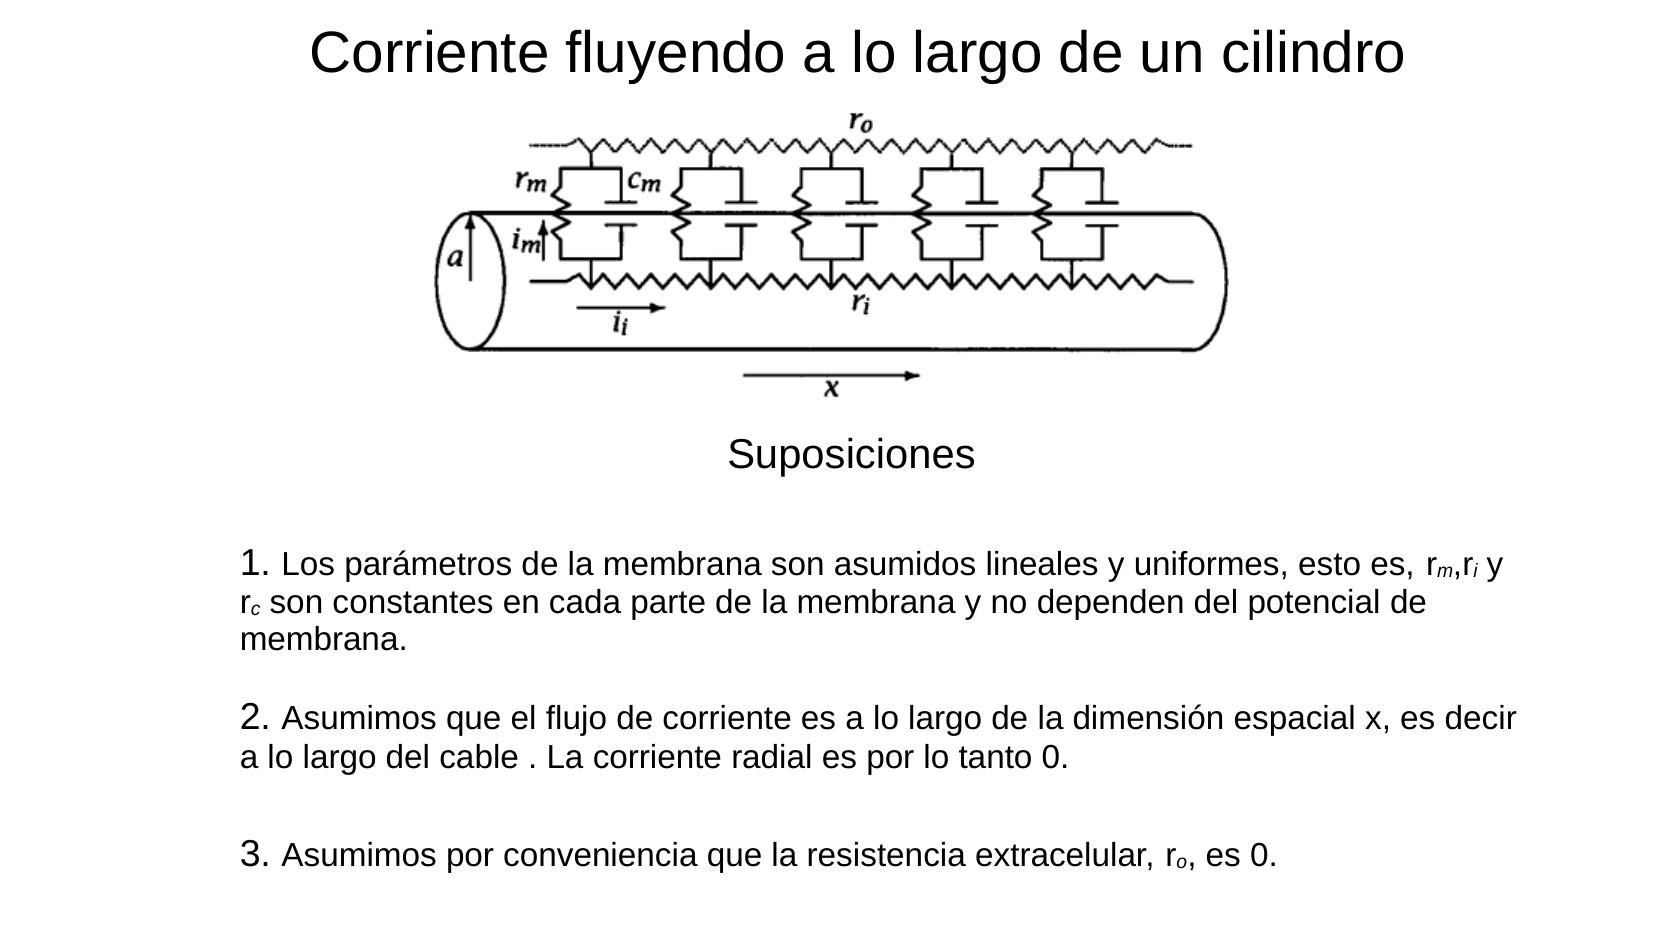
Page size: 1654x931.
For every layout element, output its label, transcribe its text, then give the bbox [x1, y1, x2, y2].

text_box 1. Los parámetros de la membrana son asumidos lineales y uniformes, esto es, rm,ri y rc son constantes en cada parte de la membrana y no dependen del potencial de membrana. [225, 534, 1538, 666]
text_box 3. Asumimos por conveniencia que la resistencia extracelular, ro, es 0. [225, 825, 1463, 931]
picture [418, 113, 1238, 400]
text_box 2. Asumimos que el flujo de corriente es a lo largo de la dimensión espacial x, es decir a lo largo del cable . La corriente radial es por lo tanto 0. [225, 688, 1538, 783]
title Corriente fluyendo a lo largo de un cilindro [300, 0, 1418, 113]
text_box Suposiciones [712, 423, 1013, 532]
